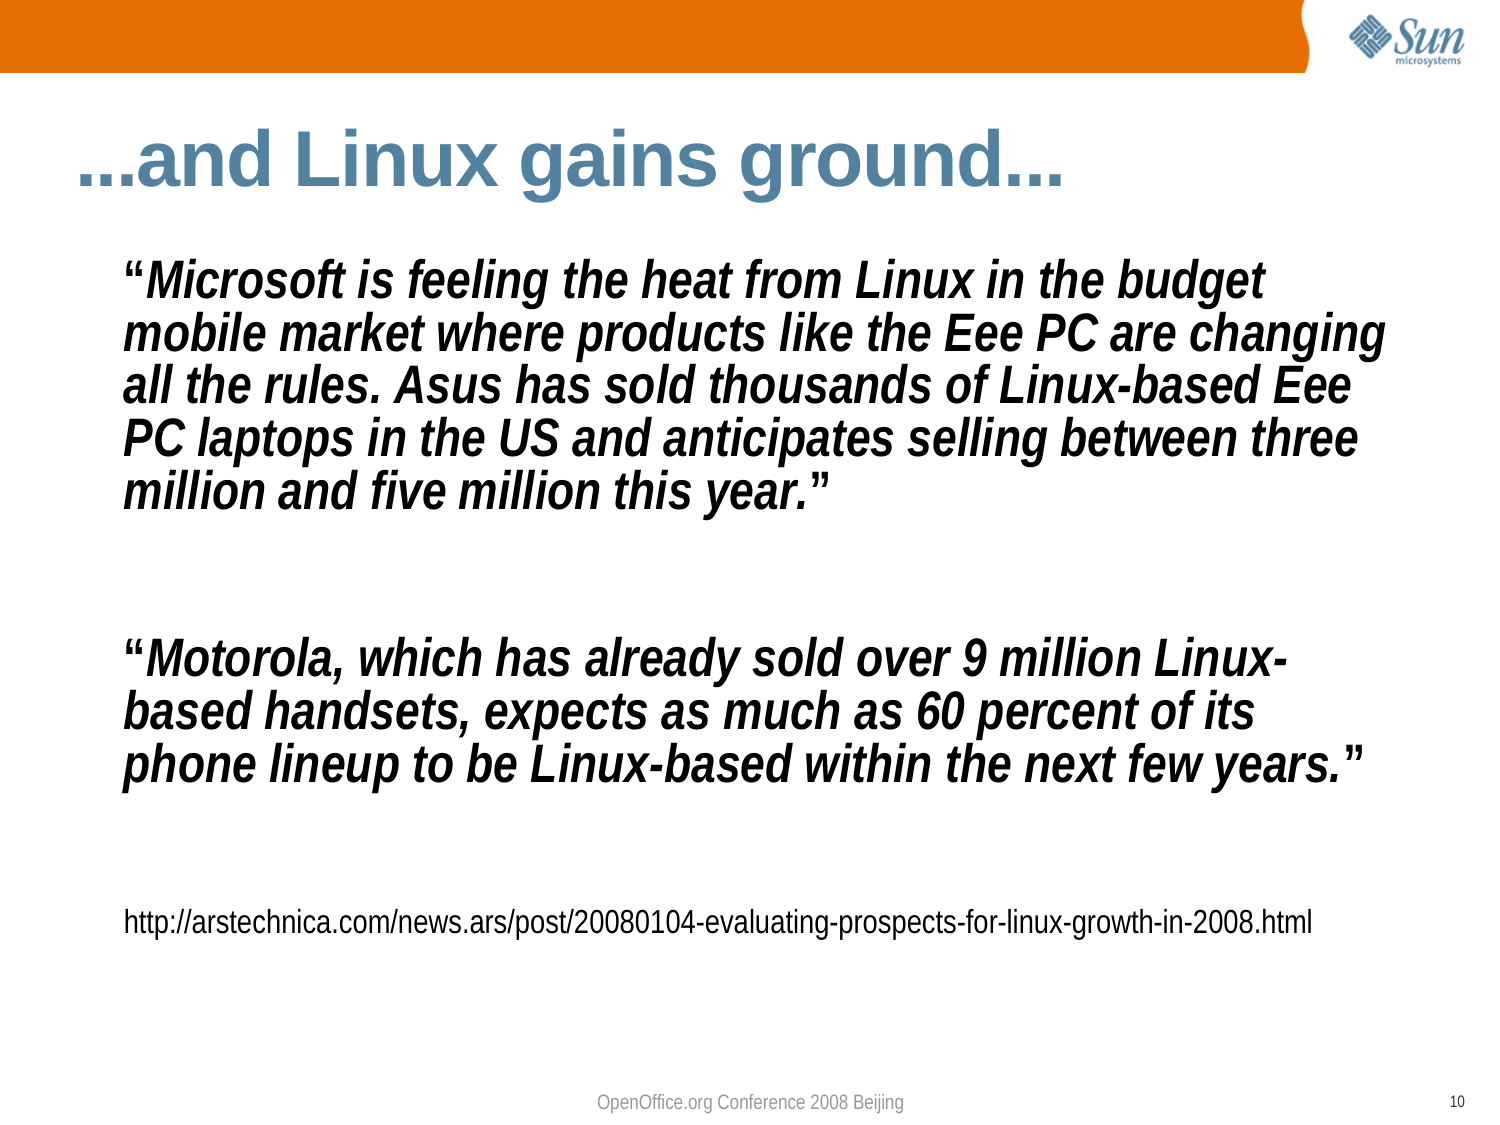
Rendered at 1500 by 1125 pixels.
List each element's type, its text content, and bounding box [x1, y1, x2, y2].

picture [0, 0, 1500, 73]
title ...and Linux gains ground... [75, 123, 1437, 227]
list “Microsoft is feeling the heat from Linux in the budget mobile market where products like the Eee PC are changing all the rules. Asus has sold thousands of Linux-based Eee PC laptops in the US and anticipates selling between three million and five million this year.” “Motorola, which has already sold over 9 million Linux-based handsets, expects as much as 60 percent of its phone lineup to be Linux-based within the next few years.” http://arstechnica.com/news.ars/post/20080104-evaluating-prospects-for-linux-growth-in-2008.html [56, 255, 1393, 1060]
